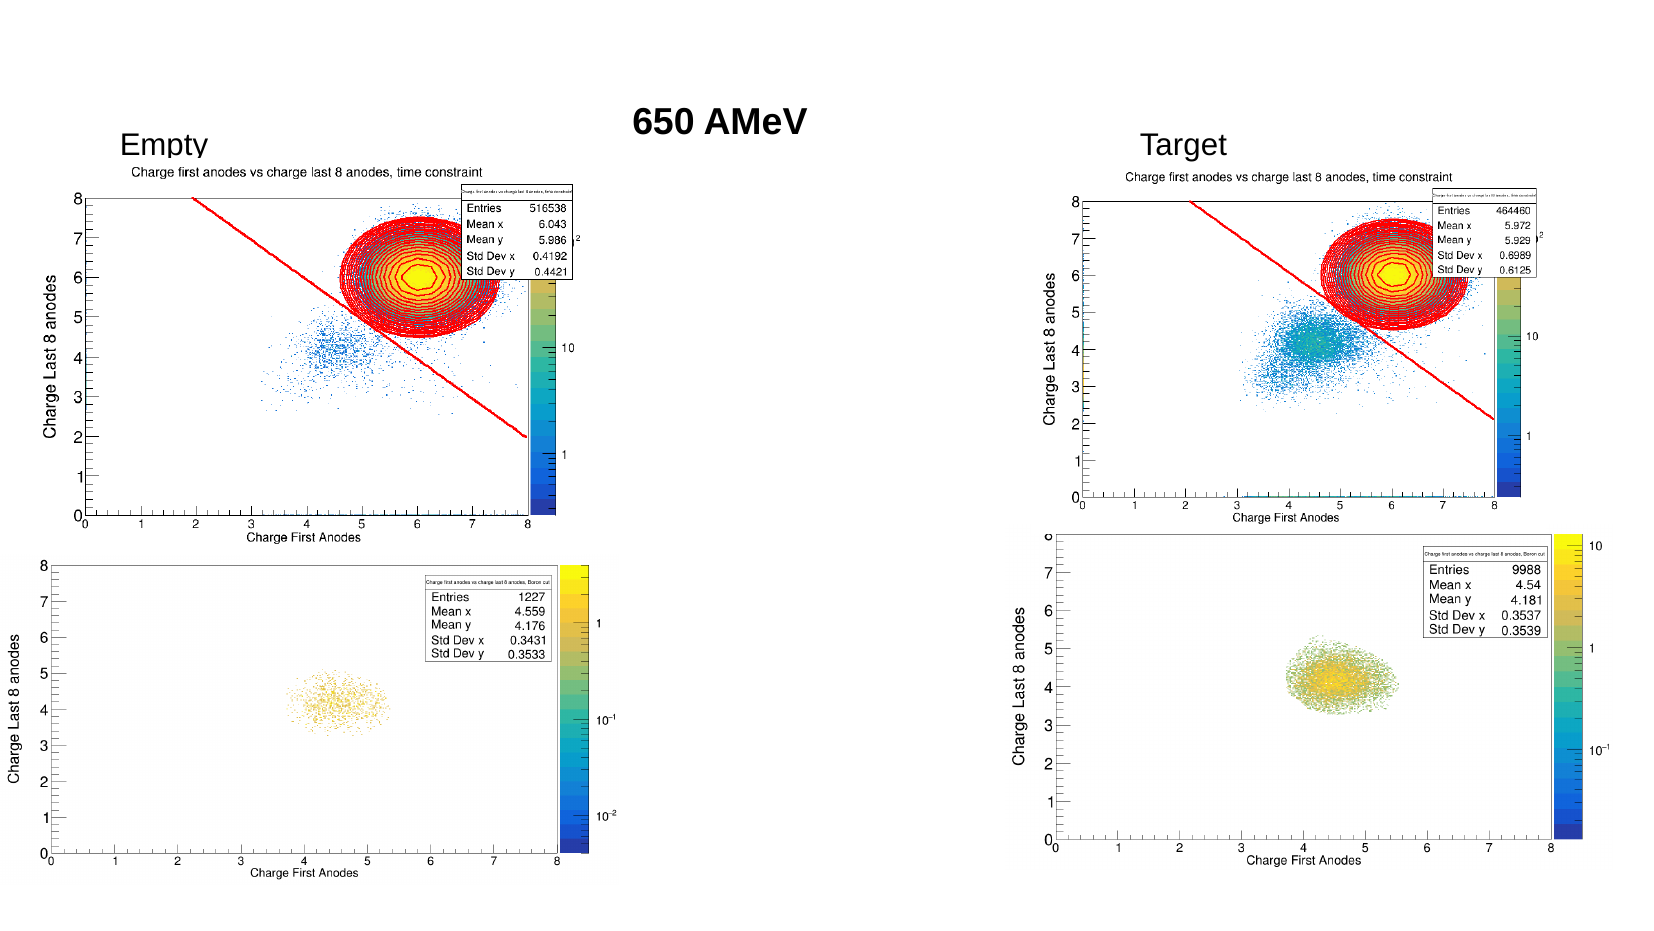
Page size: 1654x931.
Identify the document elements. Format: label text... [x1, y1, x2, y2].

picture [1005, 164, 1613, 871]
text_box Empty [105, 120, 526, 158]
picture [0, 158, 619, 886]
text_box 650 AMeV [405, 93, 1036, 151]
text_box Target [1125, 120, 1546, 164]
